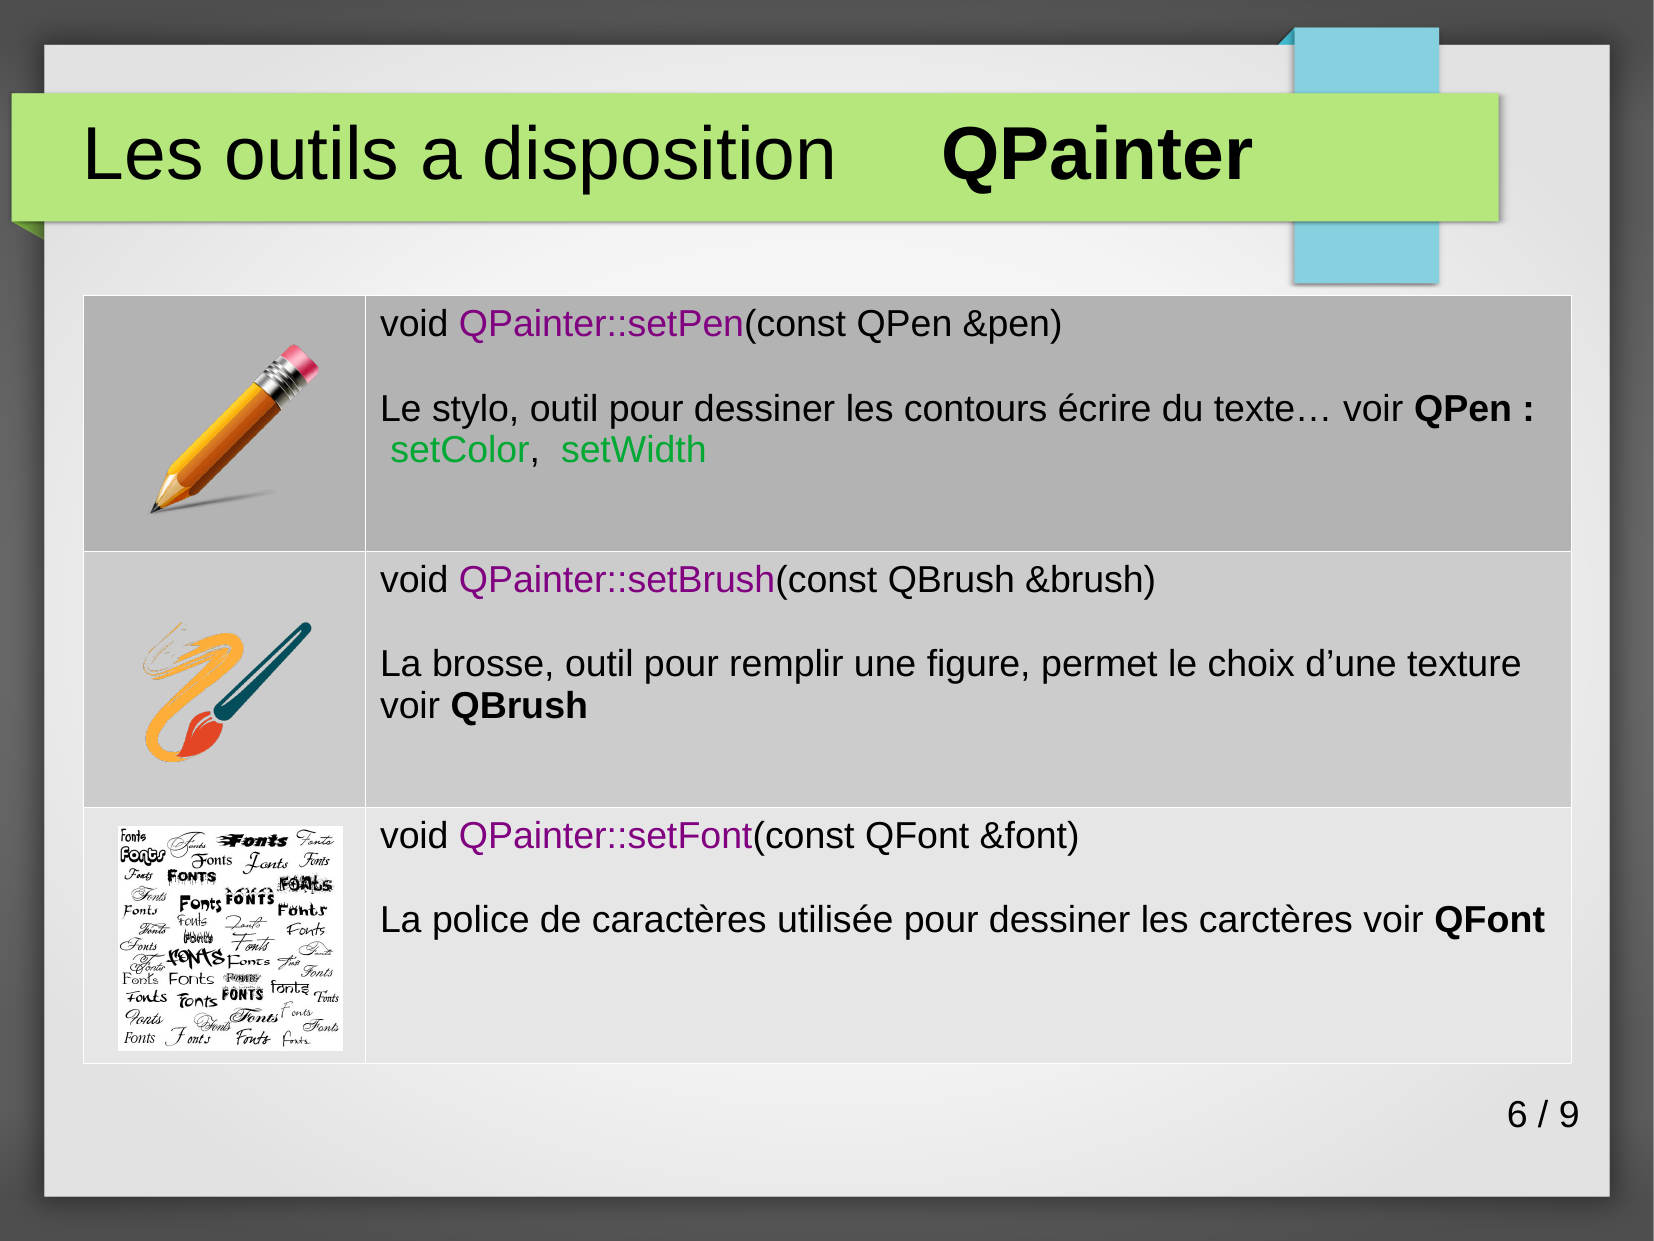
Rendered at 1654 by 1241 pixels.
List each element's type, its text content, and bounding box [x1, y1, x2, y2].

table_header void QPainter::setPen(const QPen &pen) Le stylo, outil pour dessiner les contours écrire du texte… voir QPen : setColor, setWidth [366, 296, 1571, 551]
picture [0, 0, 1654, 1241]
table_cell [84, 552, 365, 807]
table_cell void QPainter::setBrush(const QBrush &brush) La brosse, outil pour remplir une figure, permet le choix d’une texture voir QBrush [366, 552, 1571, 807]
table_cell void QPainter::setFont(const QFont &font) La police de caractères utilisée pour dessiner les carctères voir QFont [366, 808, 1571, 1063]
table_header [84, 296, 365, 551]
title Les outils a disposition QPainter [82, 94, 1264, 213]
table_cell [84, 808, 365, 1063]
